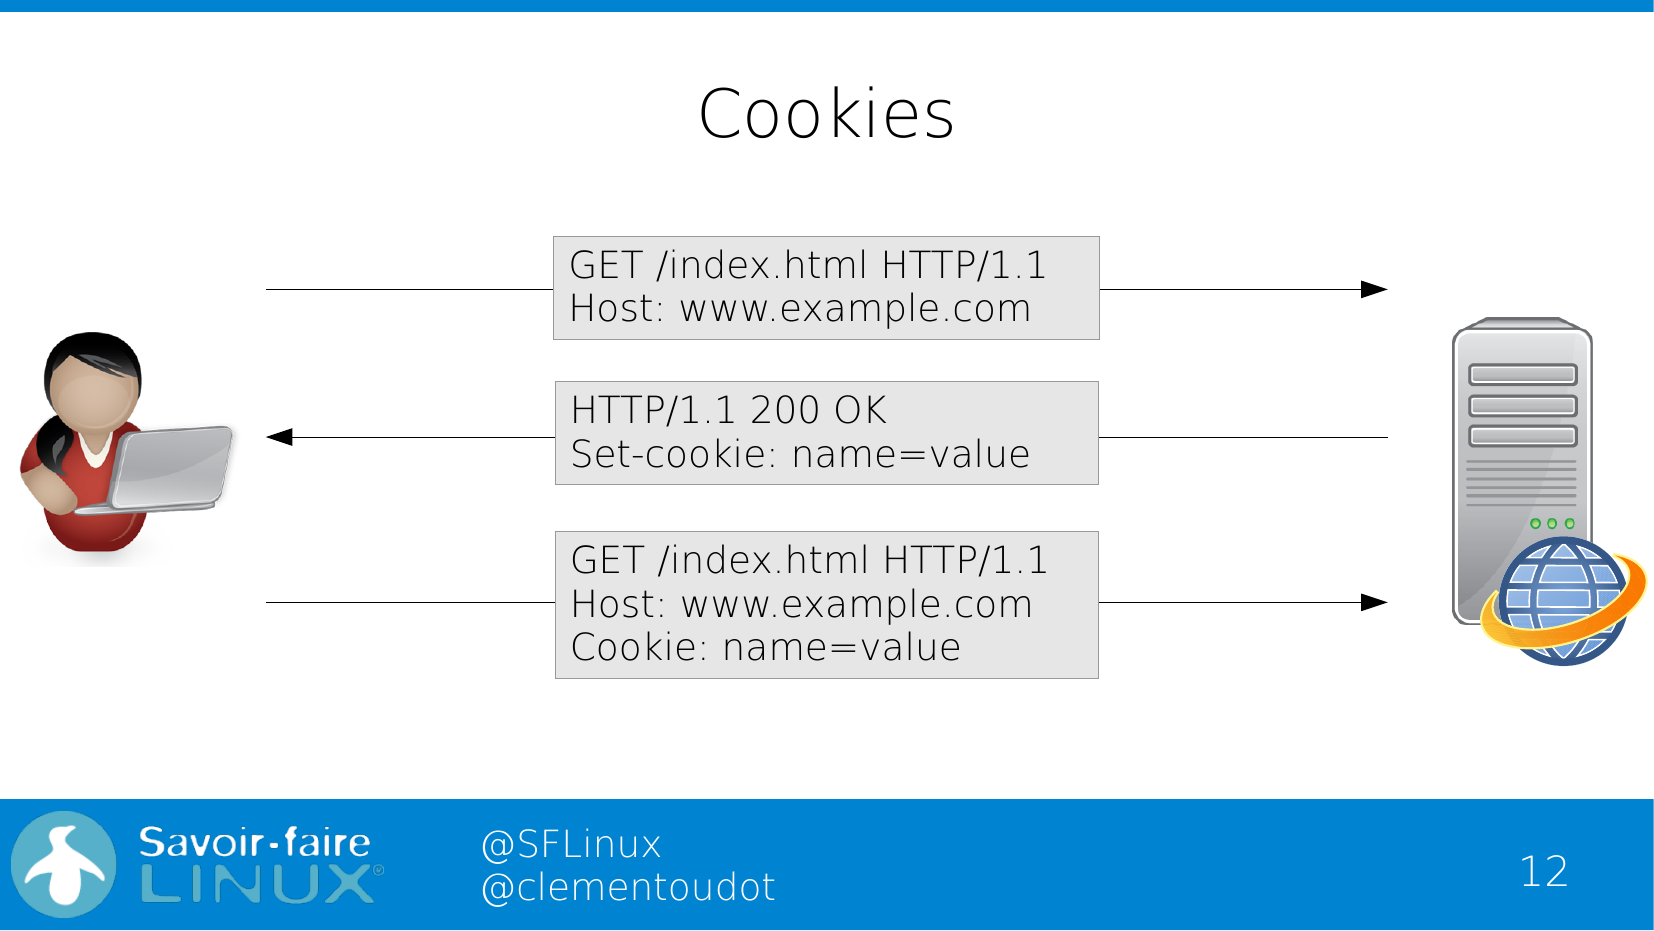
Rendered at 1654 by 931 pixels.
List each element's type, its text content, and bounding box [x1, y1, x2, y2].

title Cookies [82, 37, 1571, 193]
picture [0, 318, 243, 567]
text_box HTTP/1.1 200 OK Set-cookie: name=value [555, 381, 1099, 485]
picture [1452, 317, 1654, 686]
text_box GET /index.html HTTP/1.1 Host: www.example.com Cookie: name=value [555, 531, 1099, 679]
picture [11, 811, 384, 918]
text_box GET /index.html HTTP/1.1 Host: www.example.com [553, 236, 1100, 340]
